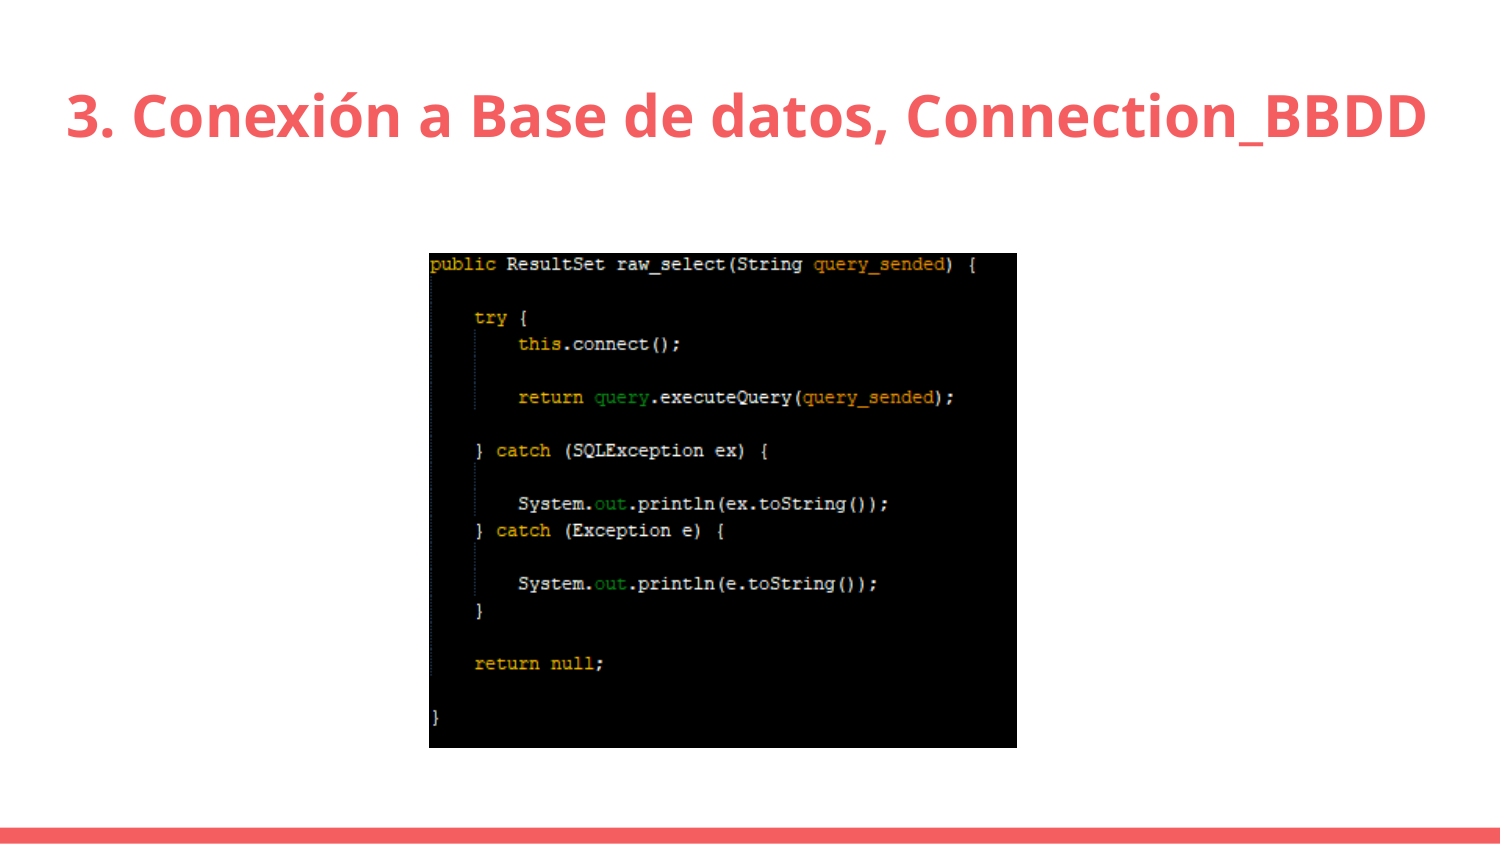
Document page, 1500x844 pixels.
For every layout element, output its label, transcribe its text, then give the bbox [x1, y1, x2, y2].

picture [429, 253, 1017, 748]
title 3. Conexión a Base de datos, Connection_BBDD [51, 64, 1449, 167]
